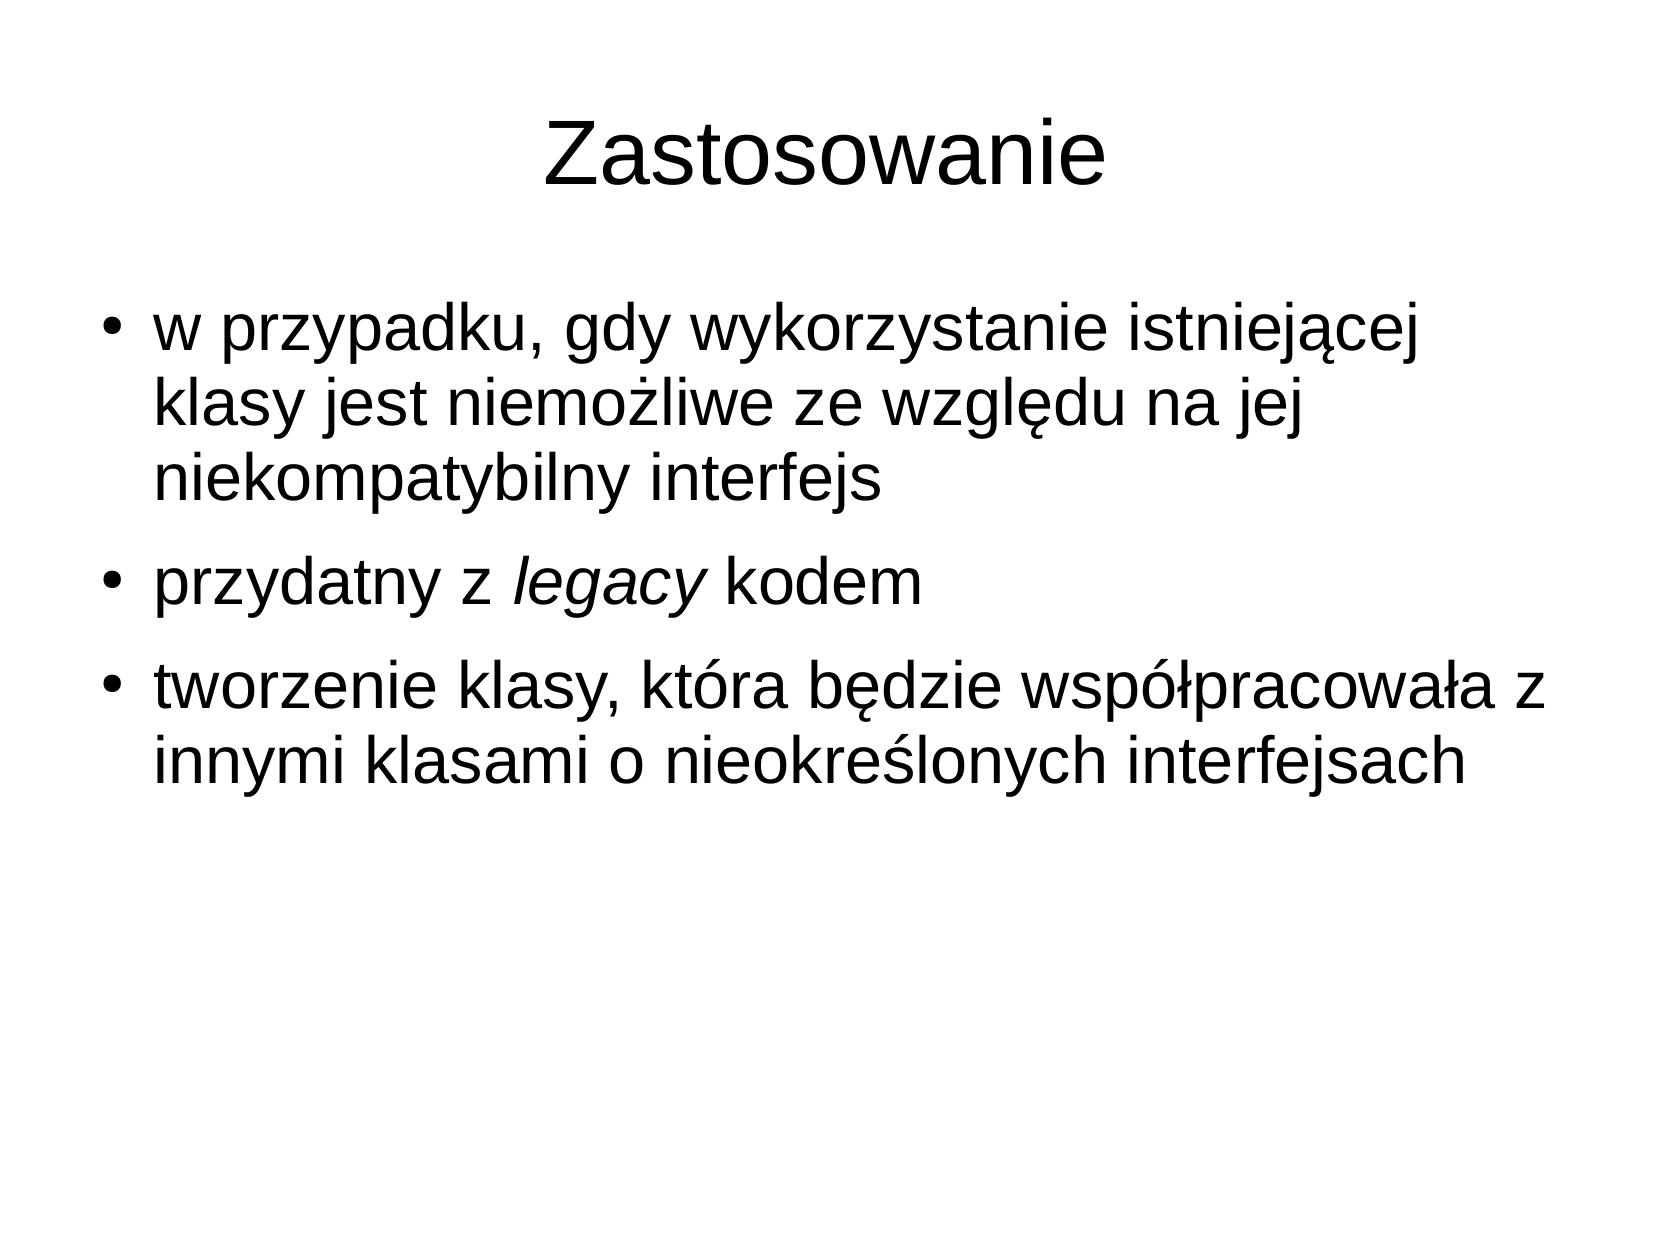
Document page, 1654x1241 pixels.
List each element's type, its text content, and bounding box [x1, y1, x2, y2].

title Zastosowanie [82, 49, 1571, 257]
list w przypadku, gdy wykorzystanie istniejącej klasy jest niemożliwe ze względu na jej niekompatybilny interfejs przydatny z legacy kodem tworzenie klasy, która będzie współpracowała z innymi klasami o nieokreślonych interfejsach [82, 290, 1571, 1010]
